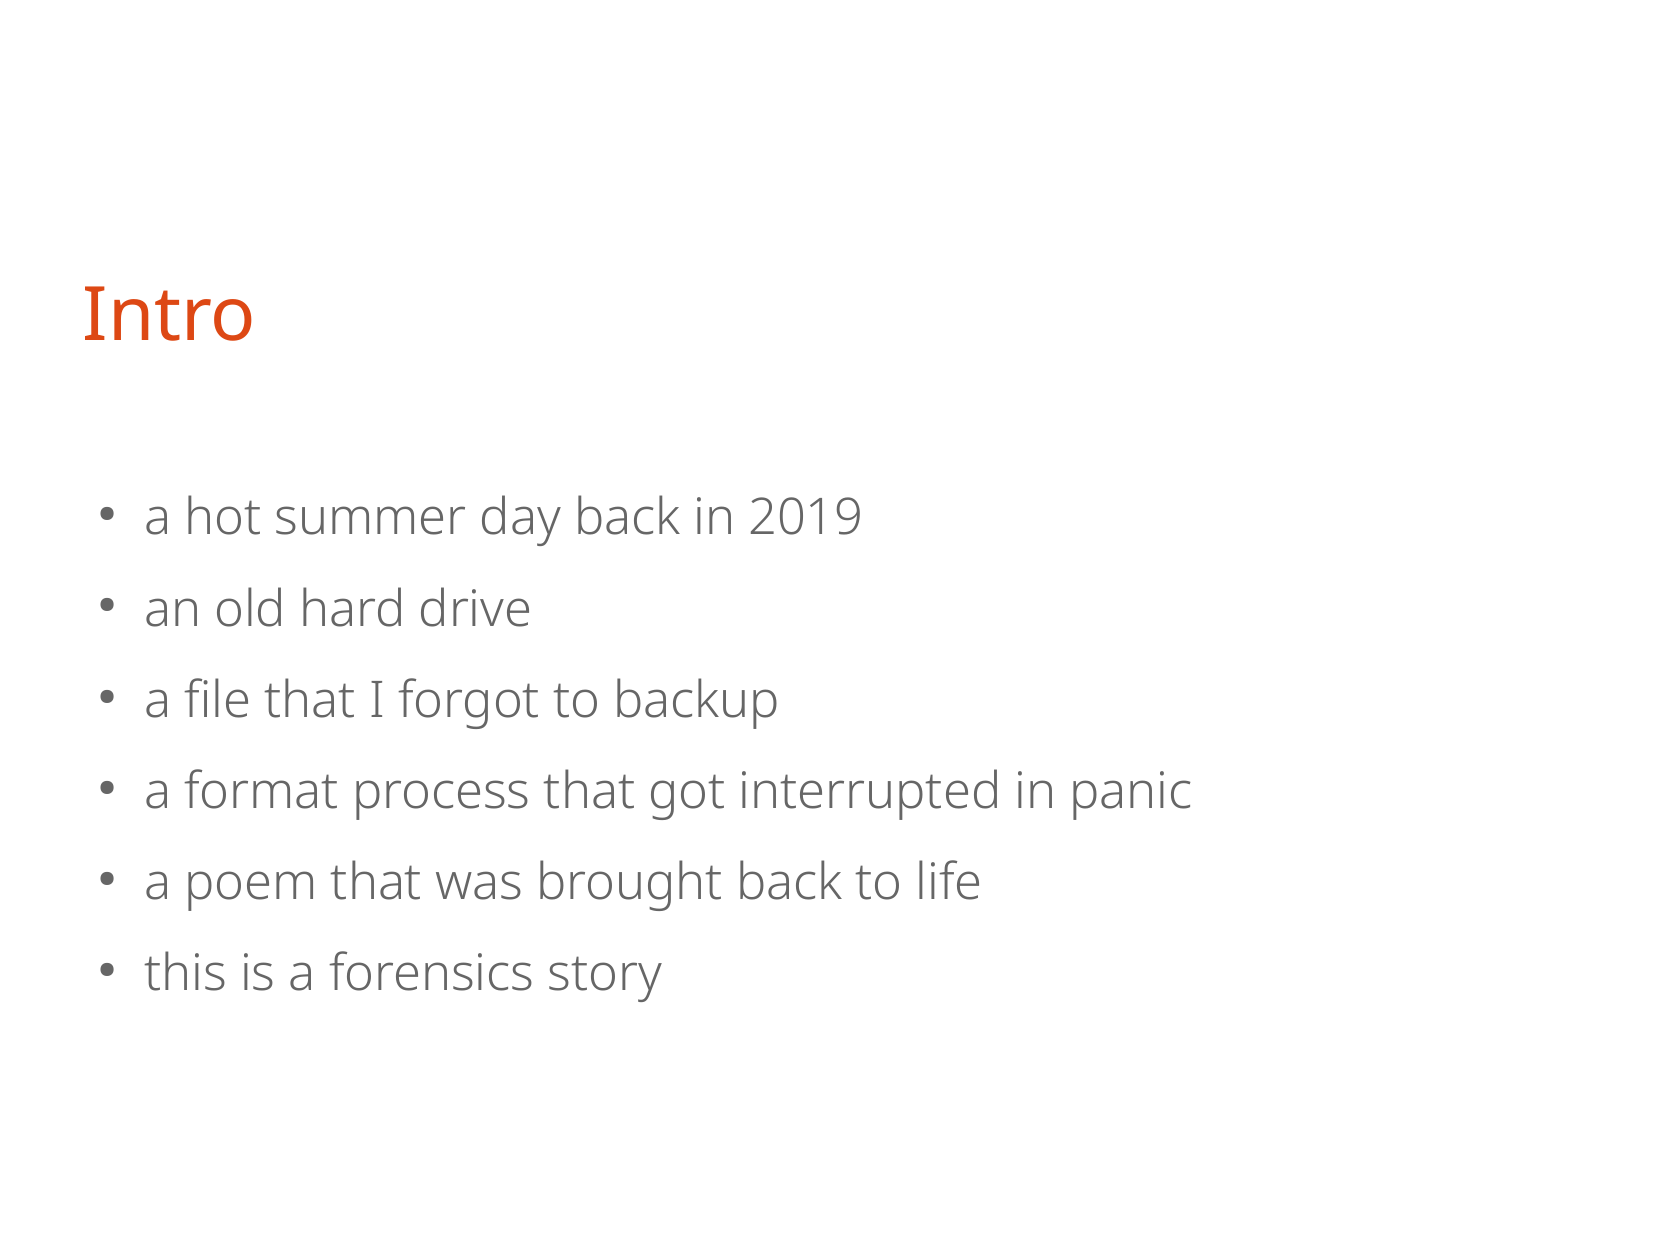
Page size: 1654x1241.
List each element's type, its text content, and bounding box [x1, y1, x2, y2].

title Intro [82, 248, 1571, 375]
list a hot summer day back in 2019 an old hard drive a file that I forgot to backup a format process that got interrupted in panic a poem that was brought back to life this is a forensics story [82, 389, 1571, 1010]
